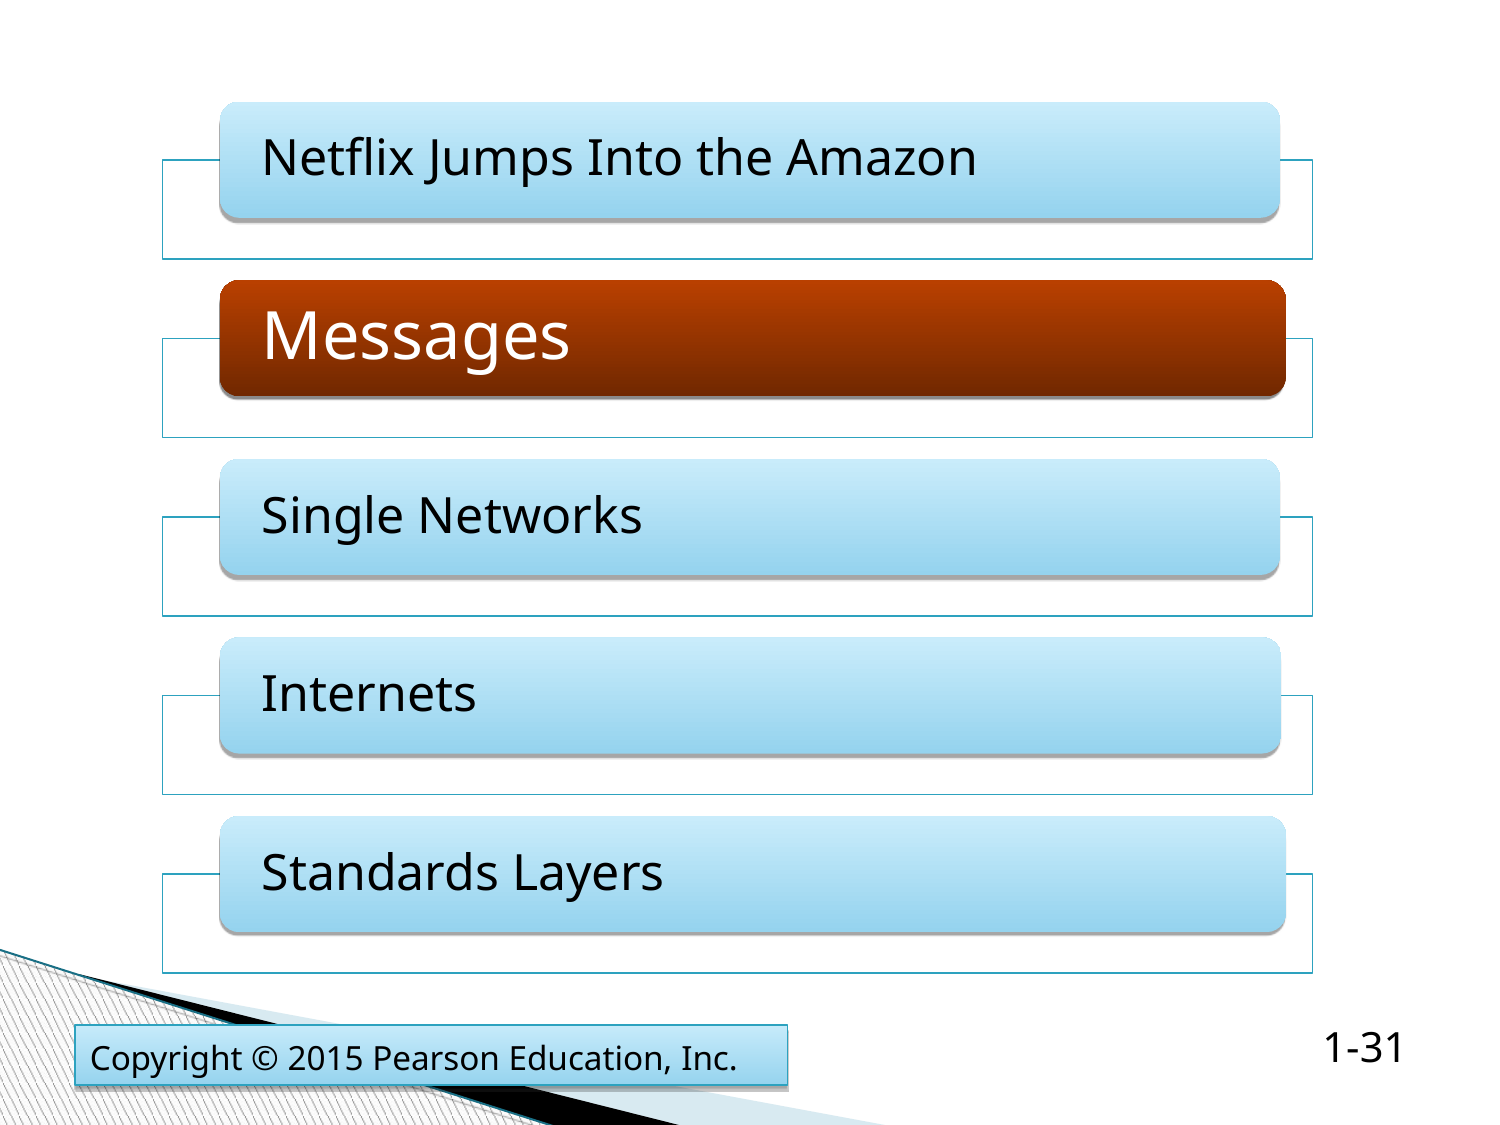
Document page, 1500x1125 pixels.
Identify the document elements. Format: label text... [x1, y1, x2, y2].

text_box [162, 695, 1313, 795]
text_box Standards Layers [219, 815, 1286, 933]
text_box [162, 874, 1313, 974]
text_box Netflix Jumps Into the Amazon [219, 101, 1280, 218]
picture [0, 952, 543, 1125]
slide_number 1-<number> [1275, 1025, 1423, 1085]
text_box [162, 159, 1313, 259]
text_box [162, 516, 1313, 617]
text_box Messages [219, 280, 1286, 397]
text_box Single Networks [219, 458, 1280, 576]
footer Copyright © 2015 Pearson Education, Inc. [75, 1025, 788, 1085]
text_box [162, 338, 1313, 438]
text_box Internets [219, 637, 1282, 754]
